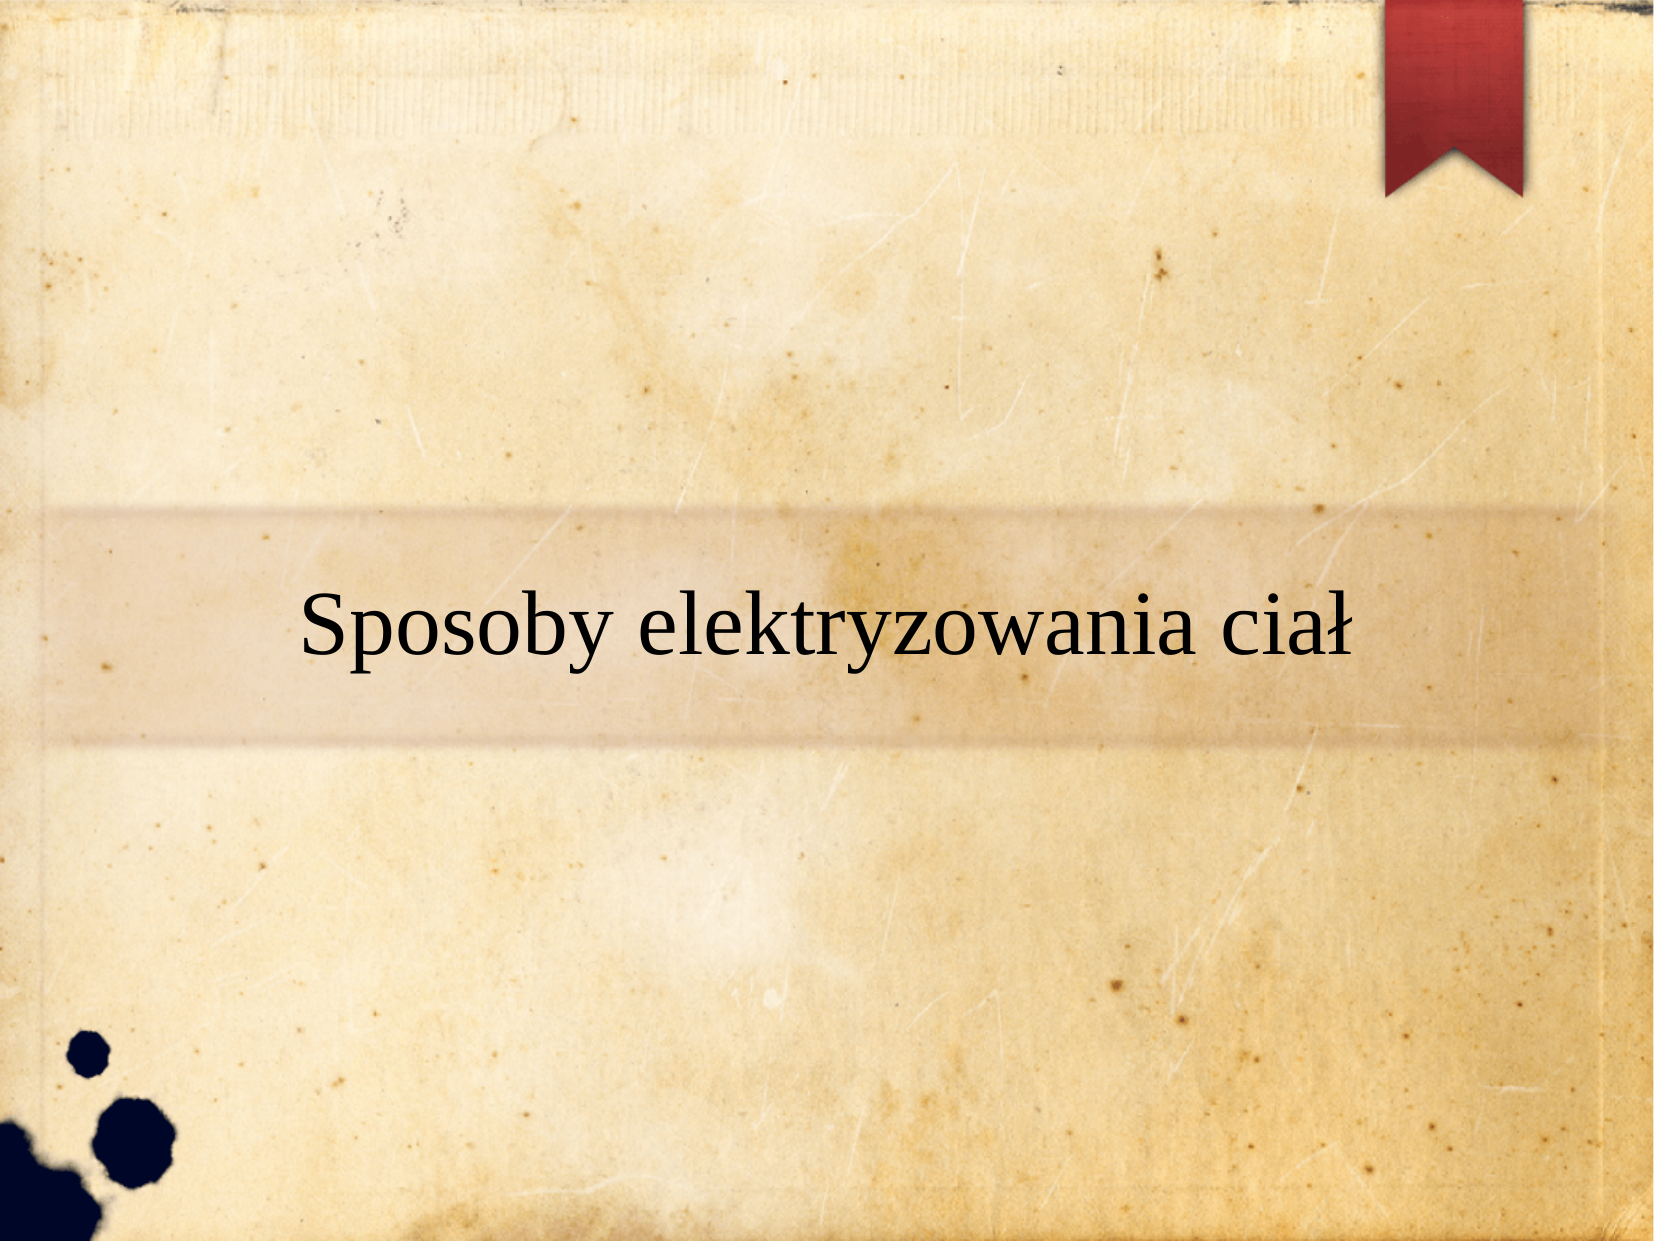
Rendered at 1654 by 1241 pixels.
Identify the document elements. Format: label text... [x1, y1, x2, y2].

title Sposoby elektryzowania ciał [82, 519, 1571, 727]
picture [0, 0, 1654, 1241]
